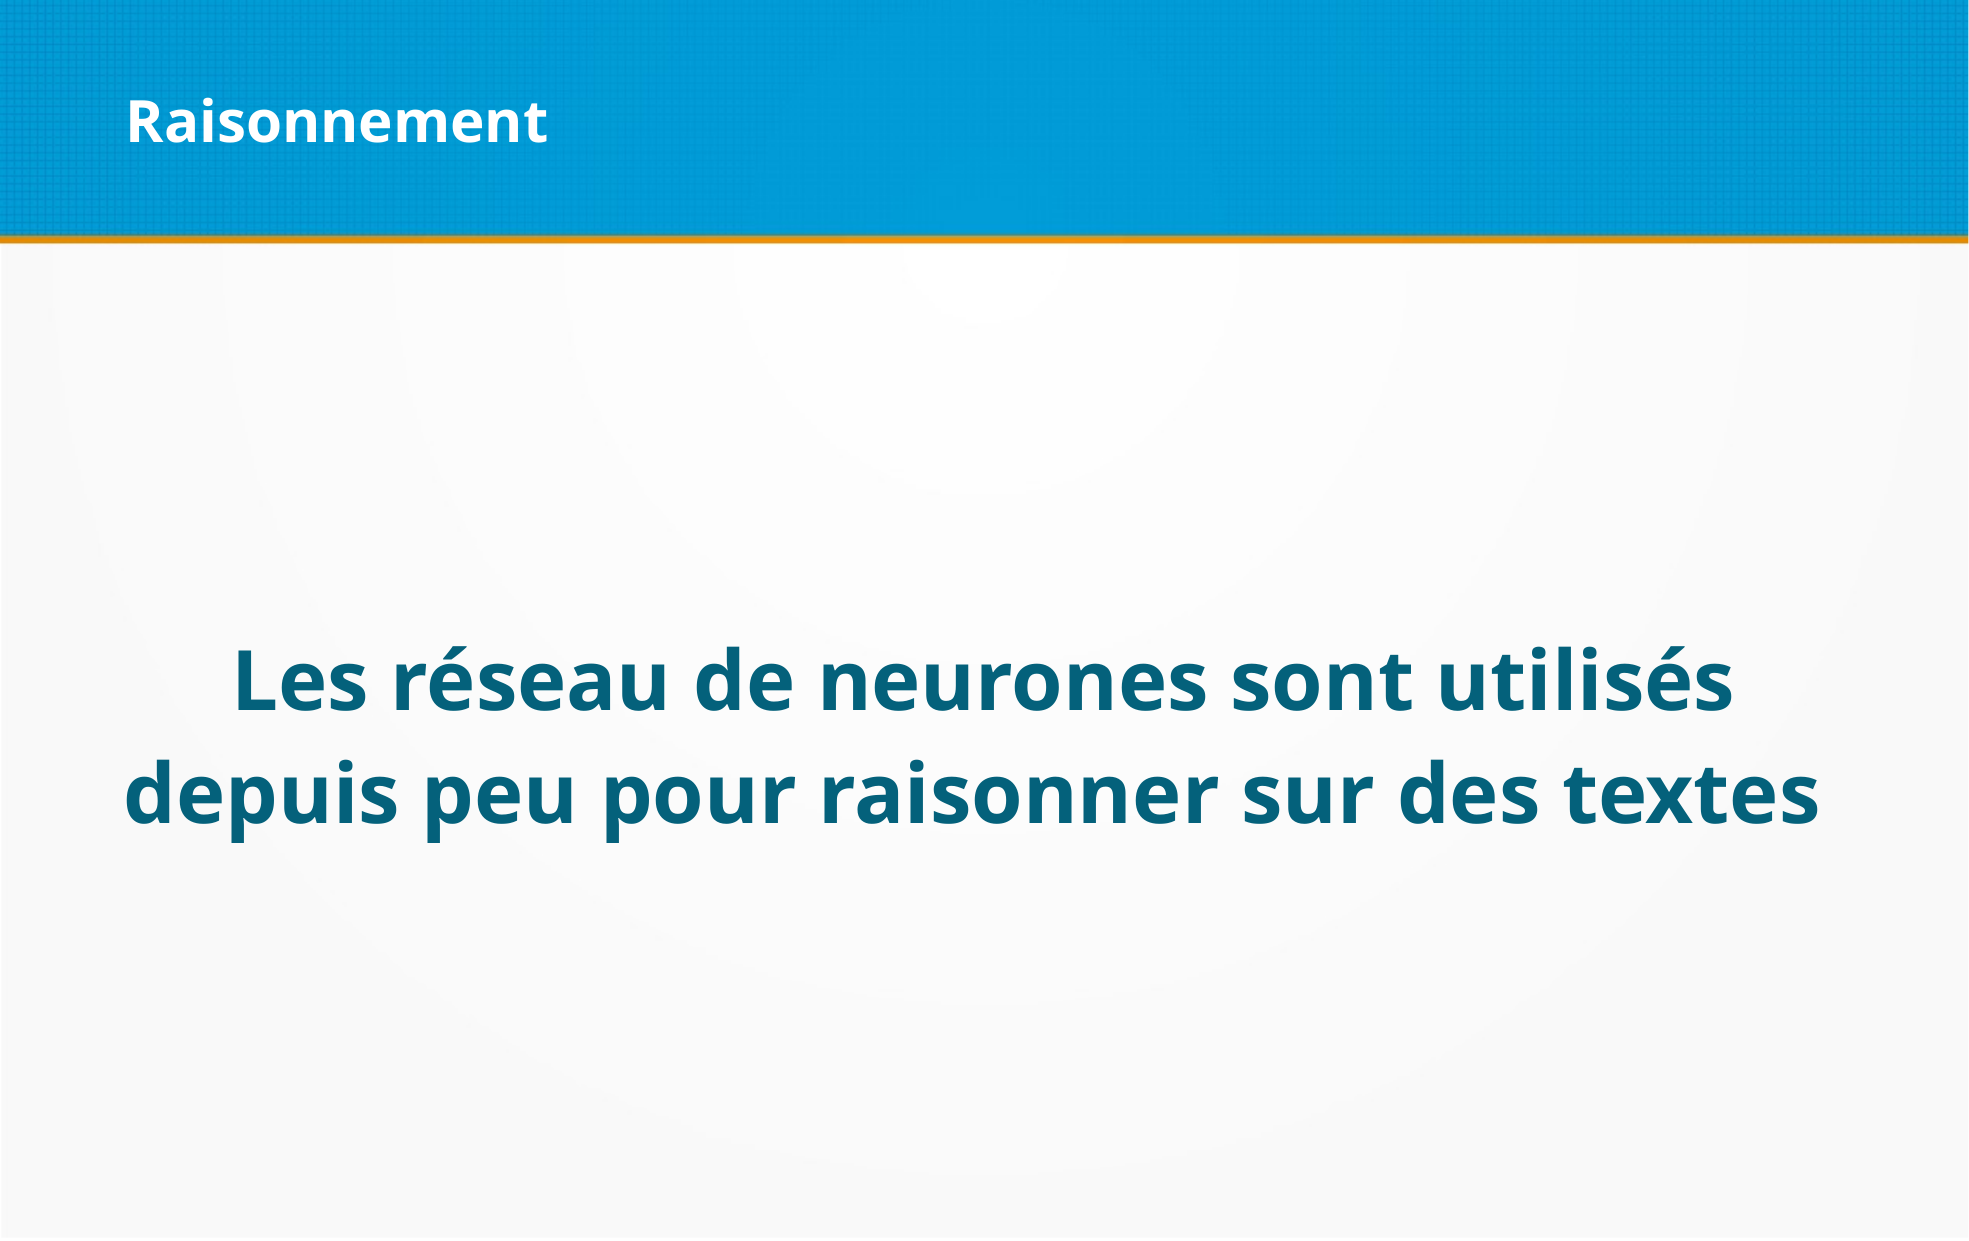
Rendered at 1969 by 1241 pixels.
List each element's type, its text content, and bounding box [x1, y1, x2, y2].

subtitle Les réseau de neurones sont utilisés depuis peu pour raisonner sur des textes [98, 255, 1870, 1215]
text_box Raisonnement [120, 77, 1861, 163]
picture [0, 233, 1969, 1241]
